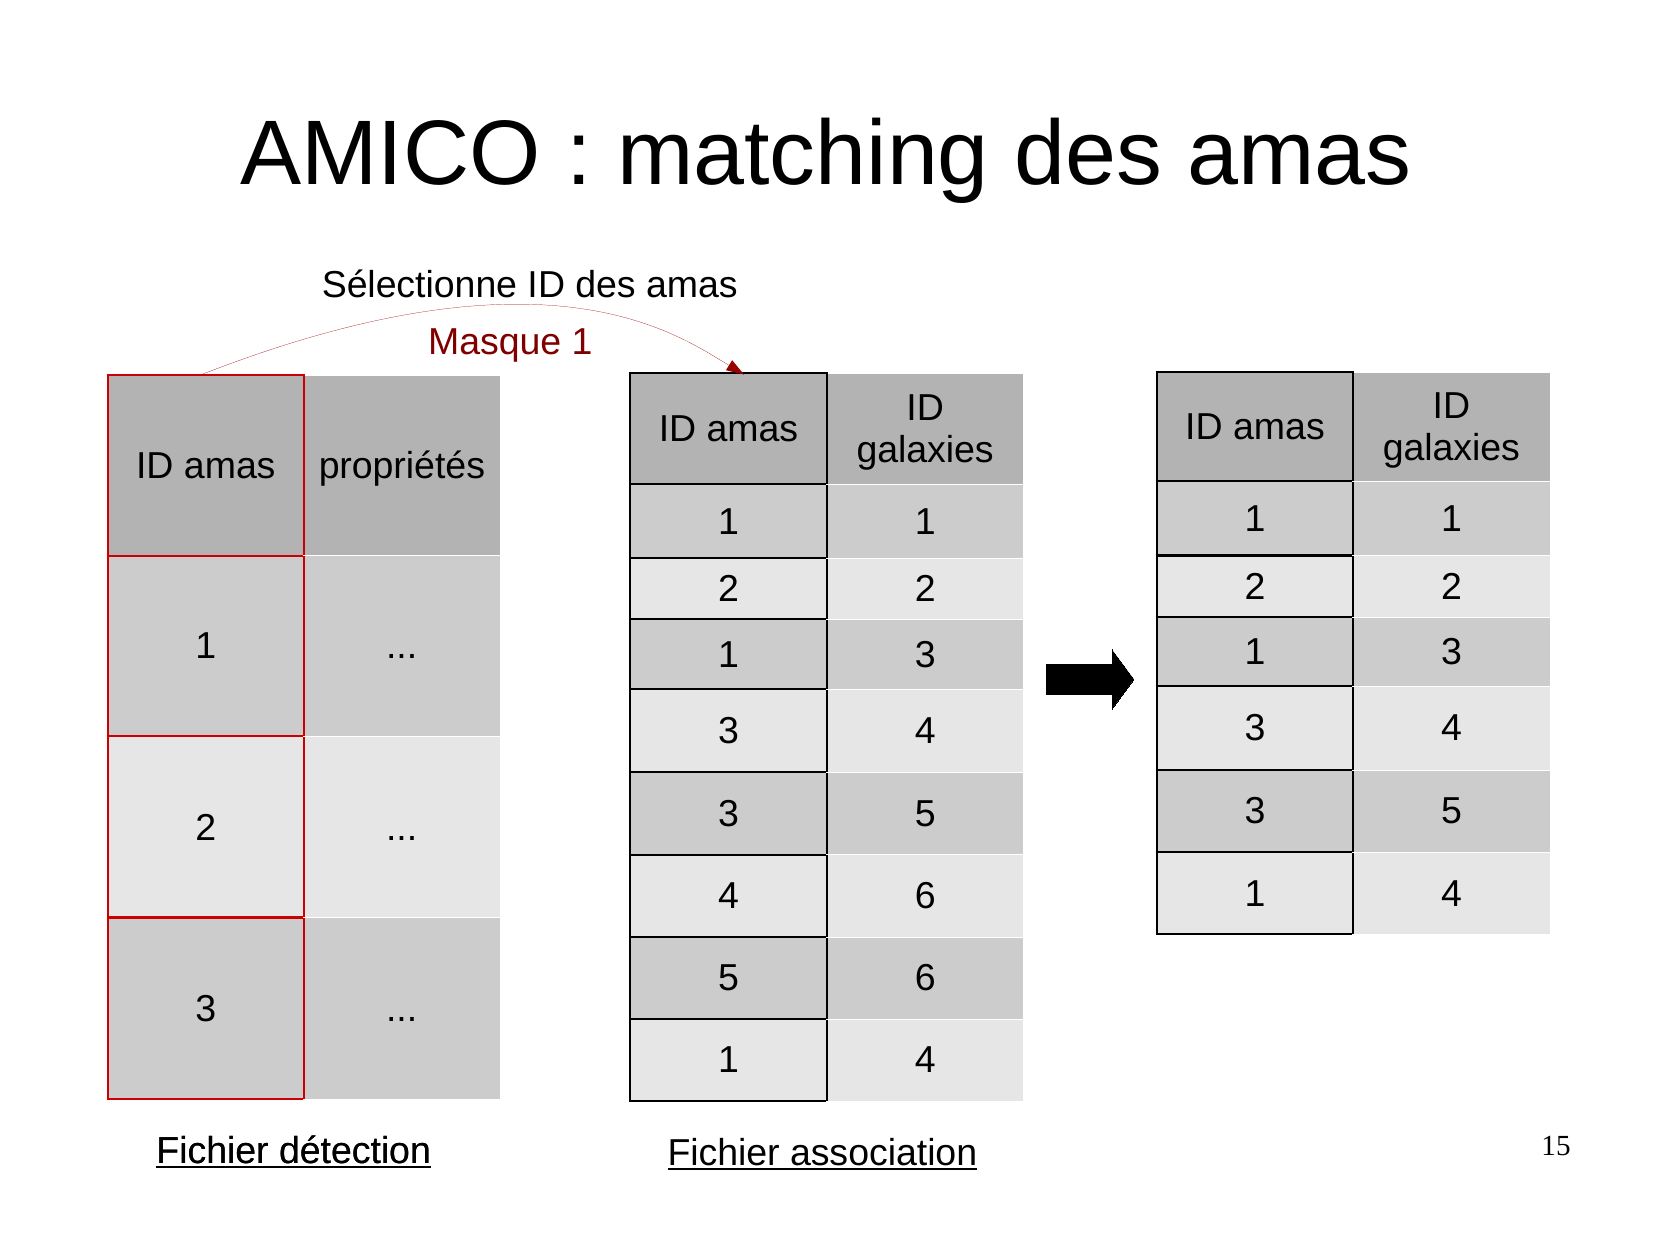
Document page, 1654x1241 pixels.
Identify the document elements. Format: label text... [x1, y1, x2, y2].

table_cell 2 [631, 559, 826, 618]
table_cell ... [305, 918, 500, 1099]
text_box Fichier détection [141, 1122, 446, 1179]
table_cell 4 [828, 690, 1023, 772]
table_cell 4 [1354, 853, 1550, 934]
table_header ID galaxies [828, 374, 1023, 484]
table_cell 4 [631, 856, 826, 936]
table_cell 3 [631, 773, 826, 854]
table_cell 6 [828, 938, 1023, 1019]
table_cell 1 [631, 620, 826, 688]
table_cell 2 [1158, 557, 1352, 616]
table_cell 3 [828, 620, 1023, 689]
table_cell 1 [1158, 618, 1352, 685]
title AMICO : matching des amas [82, 49, 1571, 257]
table_cell 5 [1354, 771, 1550, 852]
table_cell 2 [1354, 556, 1550, 617]
table_cell 6 [828, 855, 1023, 937]
table_cell 3 [631, 690, 826, 771]
table_cell 2 [109, 737, 303, 916]
table_cell 3 [1158, 771, 1352, 851]
table_cell 5 [828, 773, 1023, 854]
text_box Masque 1 [413, 314, 615, 371]
table_cell 1 [1158, 482, 1352, 554]
table_header ID amas [109, 376, 303, 555]
text_box [1046, 649, 1134, 710]
text_box Sélectionne ID des amas [307, 256, 863, 314]
table_cell ... [305, 737, 500, 917]
table_header ID amas [1158, 373, 1352, 480]
table_header propriétés [305, 376, 500, 555]
table_cell 1 [1158, 853, 1352, 933]
table_cell 1 [1354, 482, 1550, 555]
table_cell 1 [109, 557, 303, 735]
table_cell 3 [1354, 618, 1550, 686]
table_cell 2 [828, 559, 1023, 619]
table_header ID galaxies [1354, 373, 1550, 481]
table_cell 3 [1158, 687, 1352, 769]
table_cell 1 [631, 1020, 826, 1100]
text_box Fichier association [652, 1124, 993, 1182]
table_cell ... [305, 556, 500, 736]
table_cell 4 [1354, 687, 1550, 770]
table_cell 1 [828, 485, 1023, 558]
table_cell 4 [828, 1020, 1023, 1101]
table_cell 1 [631, 485, 826, 557]
table_header ID amas [631, 374, 826, 483]
table_cell 5 [631, 938, 826, 1018]
table_cell 3 [109, 919, 303, 1098]
